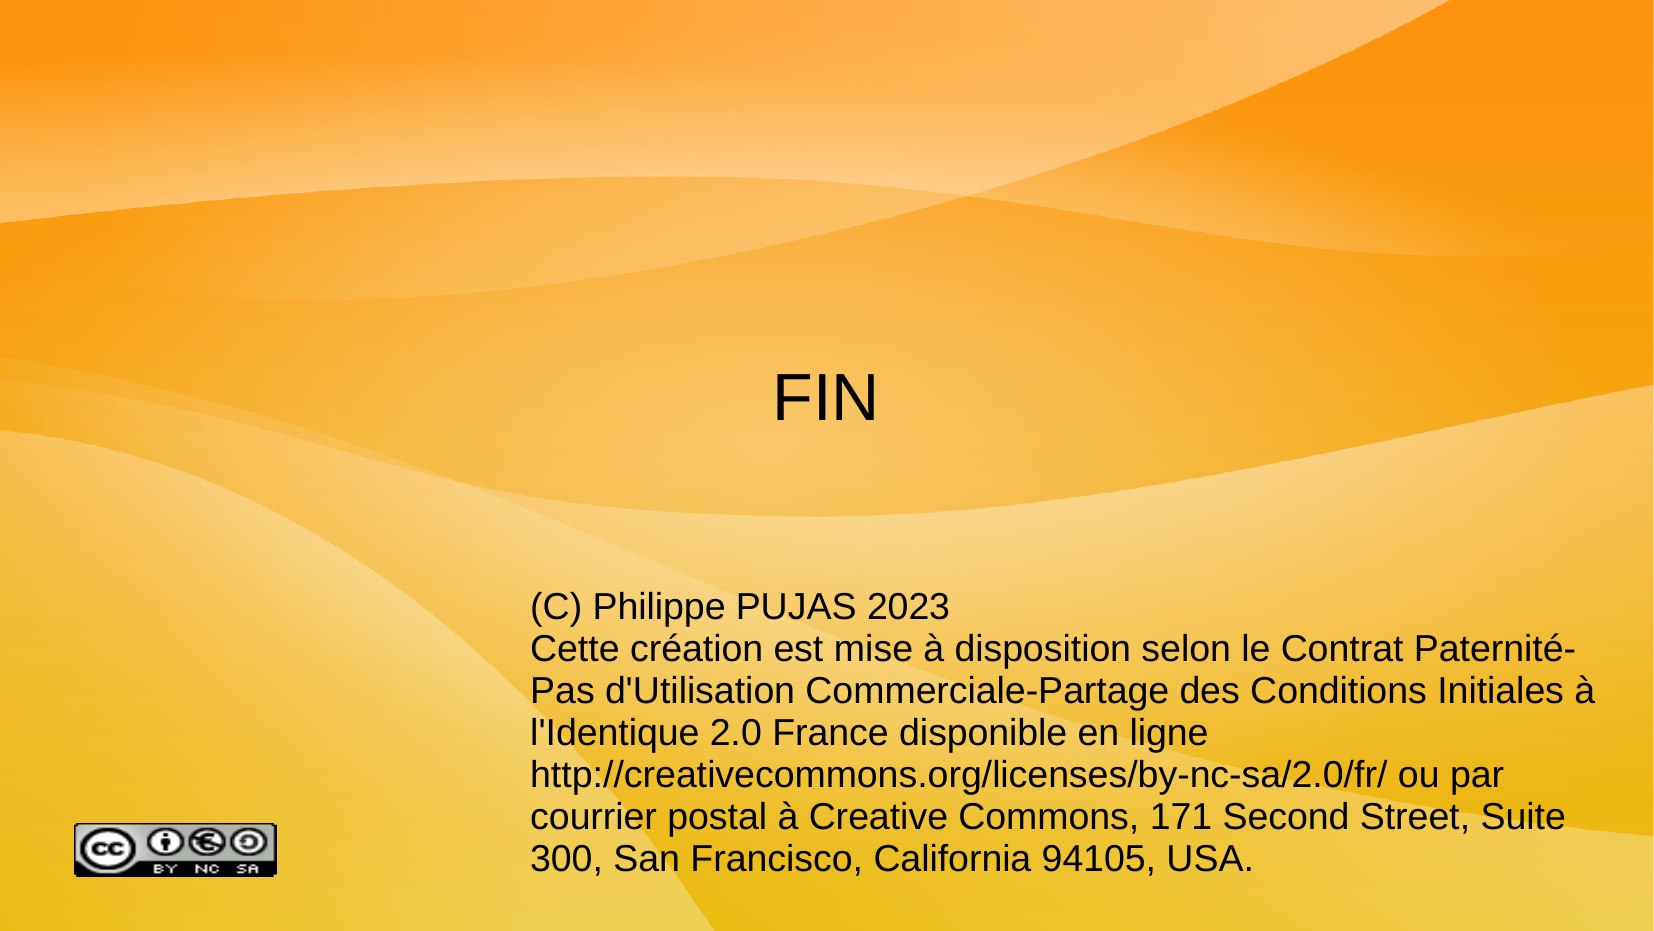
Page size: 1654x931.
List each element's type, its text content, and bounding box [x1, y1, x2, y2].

subtitle FIN [82, 37, 1571, 757]
text_box (C) Philippe PUJAS 2023 Cette création est mise à disposition selon le Contrat Paternité-Pas d'Utilisation Commerciale-Partage des Conditions Initiales à l'Identique 2.0 France disponible en ligne http://creativecommons.org/licenses/by-nc-sa/2.0/fr/ ou par courrier postal à Creative Commons, 171 Second Street, Suite 300, San Francisco, California 94105, USA. [515, 578, 1653, 930]
picture [0, 0, 1654, 931]
